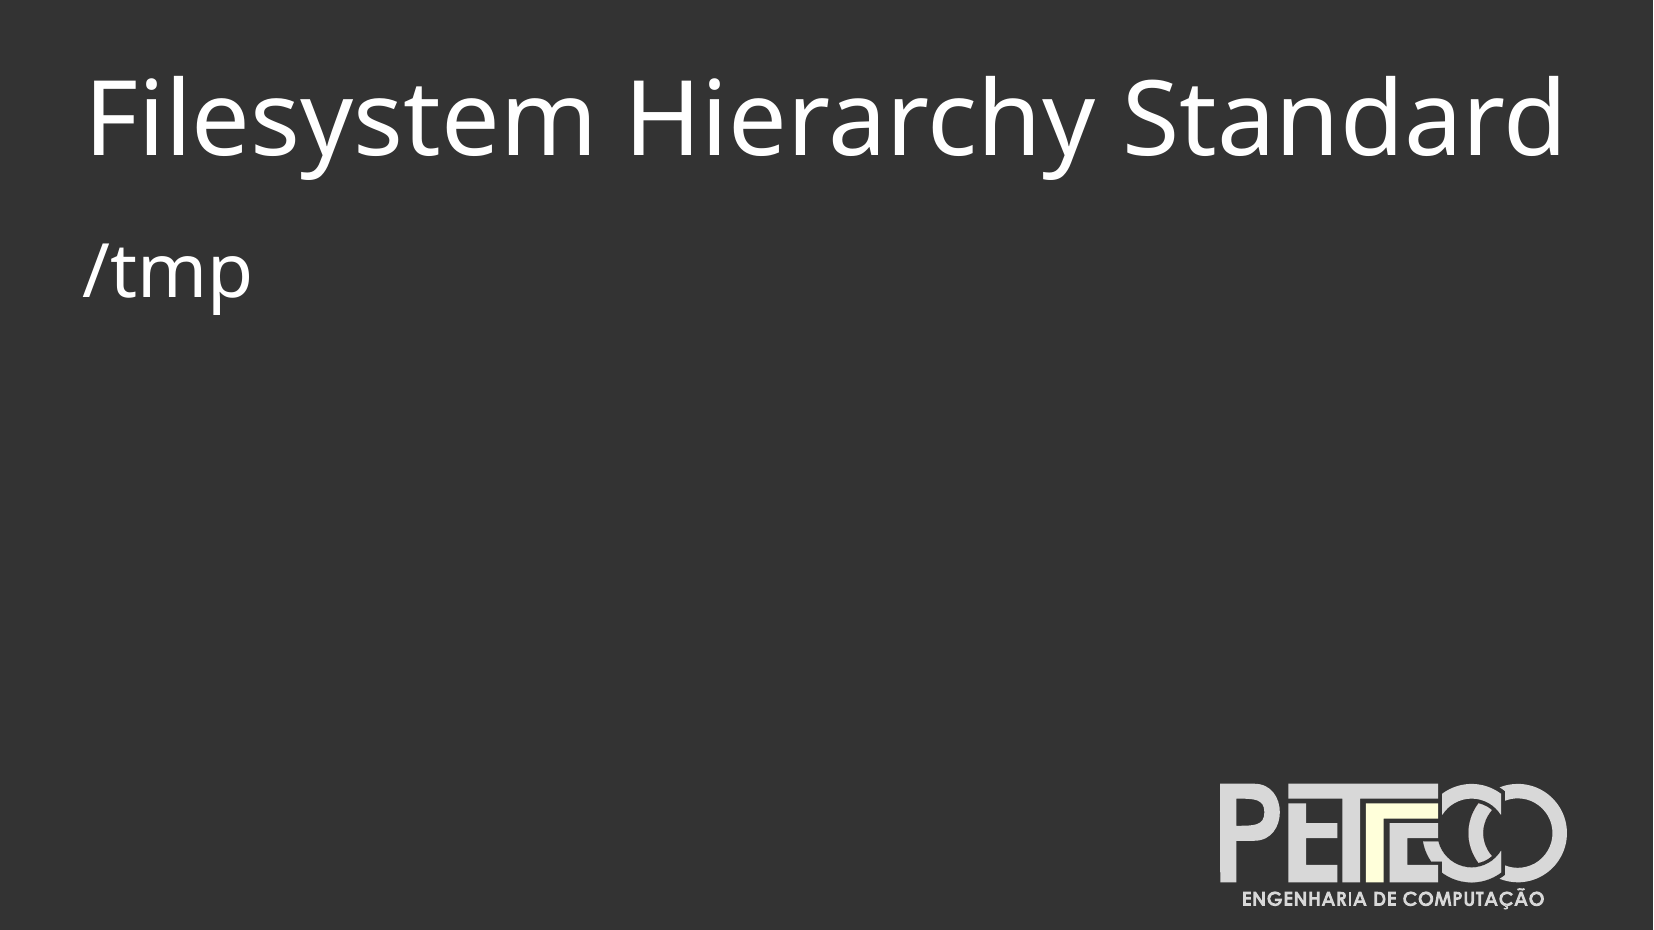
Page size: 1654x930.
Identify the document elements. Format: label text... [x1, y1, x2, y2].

title Filesystem Hierarchy Standard [82, 37, 1571, 193]
list /tmp [82, 217, 1571, 757]
